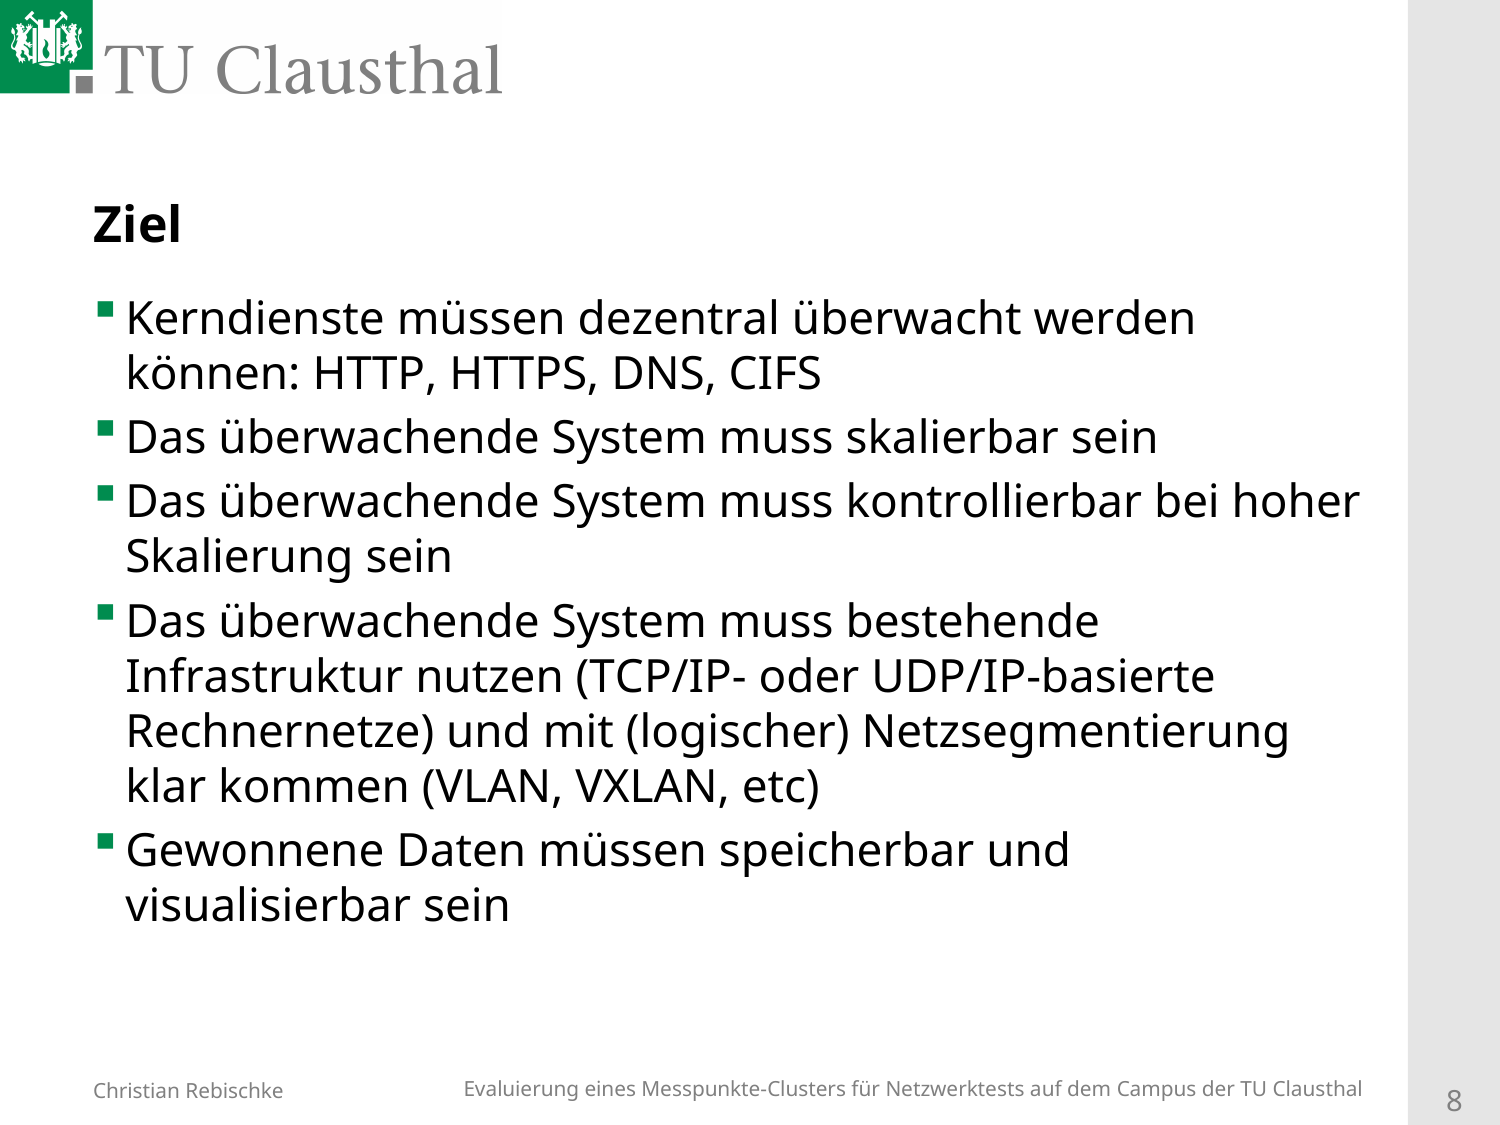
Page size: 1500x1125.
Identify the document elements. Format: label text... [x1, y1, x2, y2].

title Ziel [79, 184, 1375, 279]
list Kerndienste müssen dezentral überwacht werden können: HTTP, HTTPS, DNS, CIFS Das überwachende System muss skalierbar sein Das überwachende System muss kontrollierbar bei hoher Skalierung sein Das überwachende System muss bestehende Infrastruktur nutzen (TCP/IP- oder UDP/IP-basierte Rechnernetze) und mit (logischer) Netzsegmentierung klar kommen (VLAN, VXLAN, etc) Gewonnene Daten müssen speicherbar und visualisierbar sein [78, 280, 1379, 949]
picture [0, 0, 502, 94]
